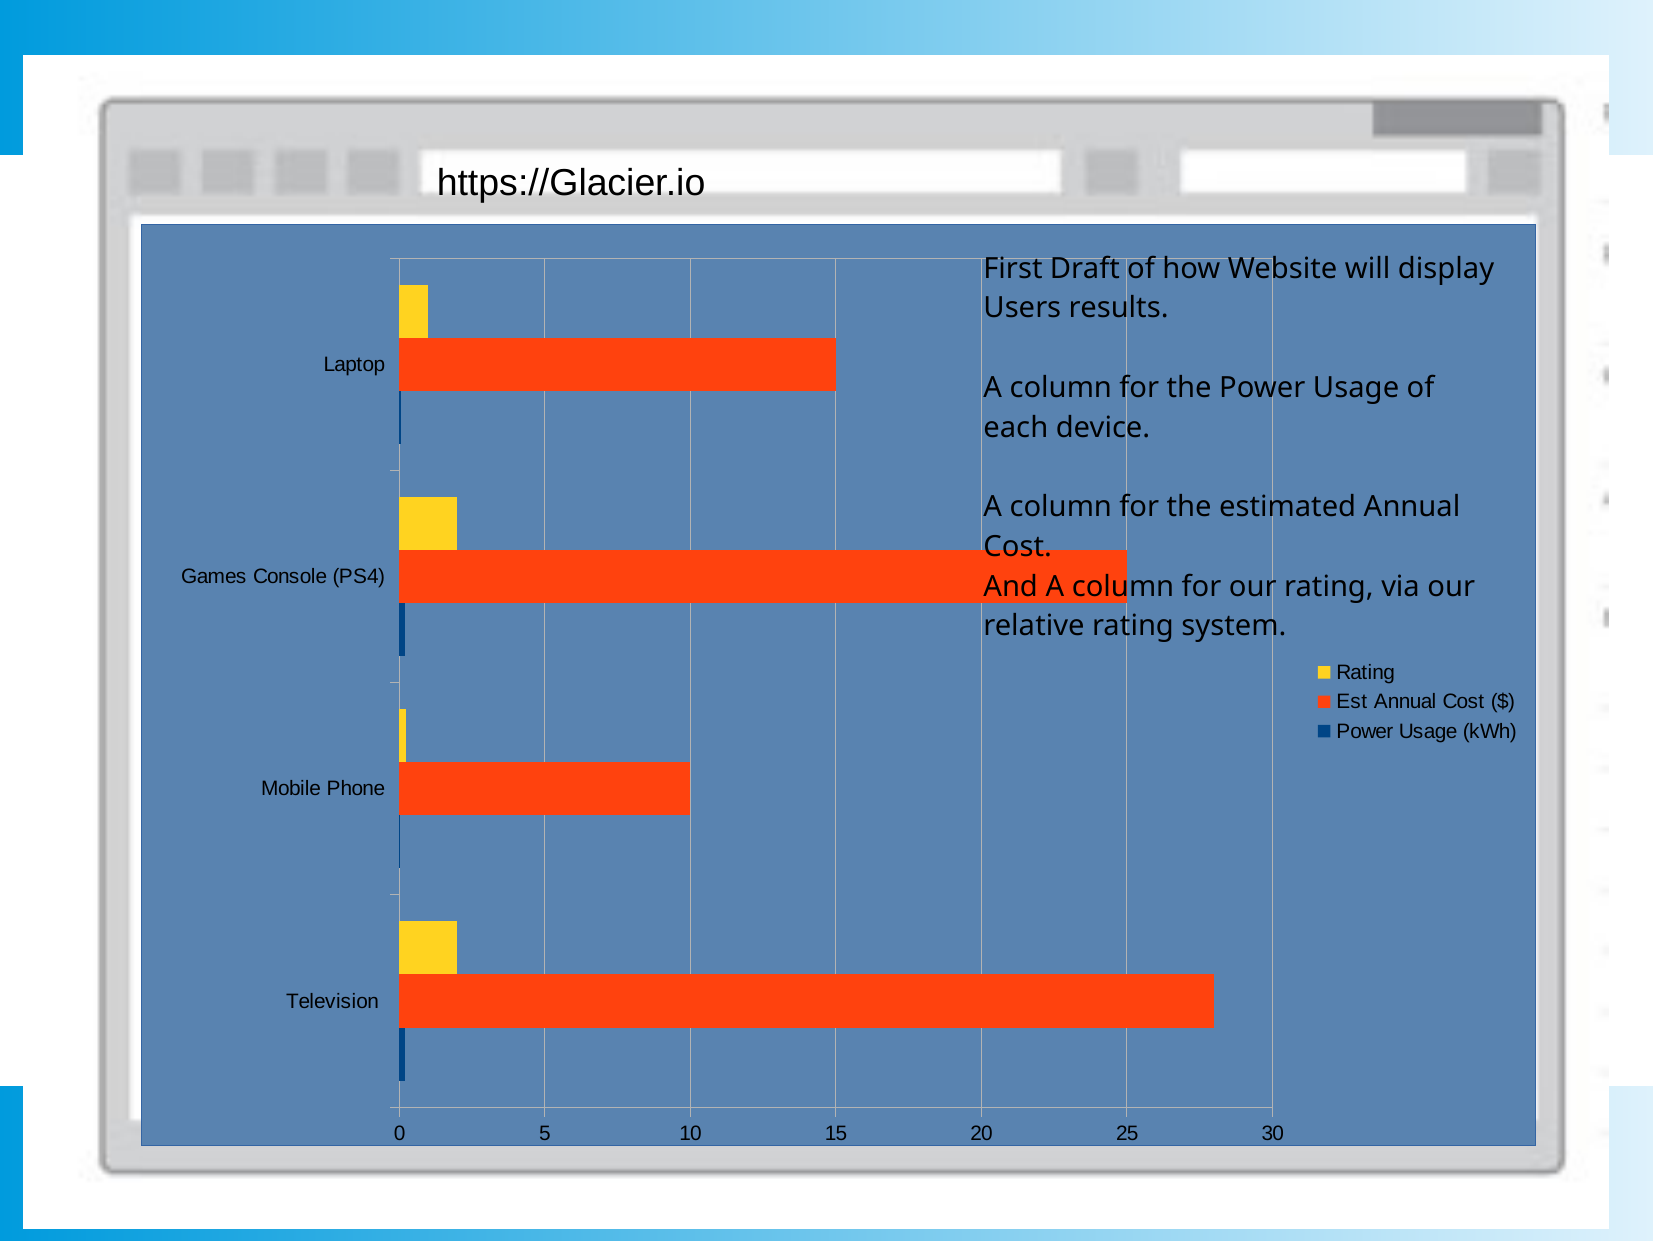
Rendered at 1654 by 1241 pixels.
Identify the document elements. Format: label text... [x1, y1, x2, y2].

picture [23, 0, 1609, 1241]
text_box First Draft of how Website will display Users results. A column for the Power Usage of each device. A column for the estimated Annual Cost. And A column for our rating, via our relative rating system. [968, 239, 1515, 642]
chart [153, 239, 1536, 1164]
text_box [141, 224, 1536, 1146]
text_box https://Glacier.io [422, 154, 721, 211]
